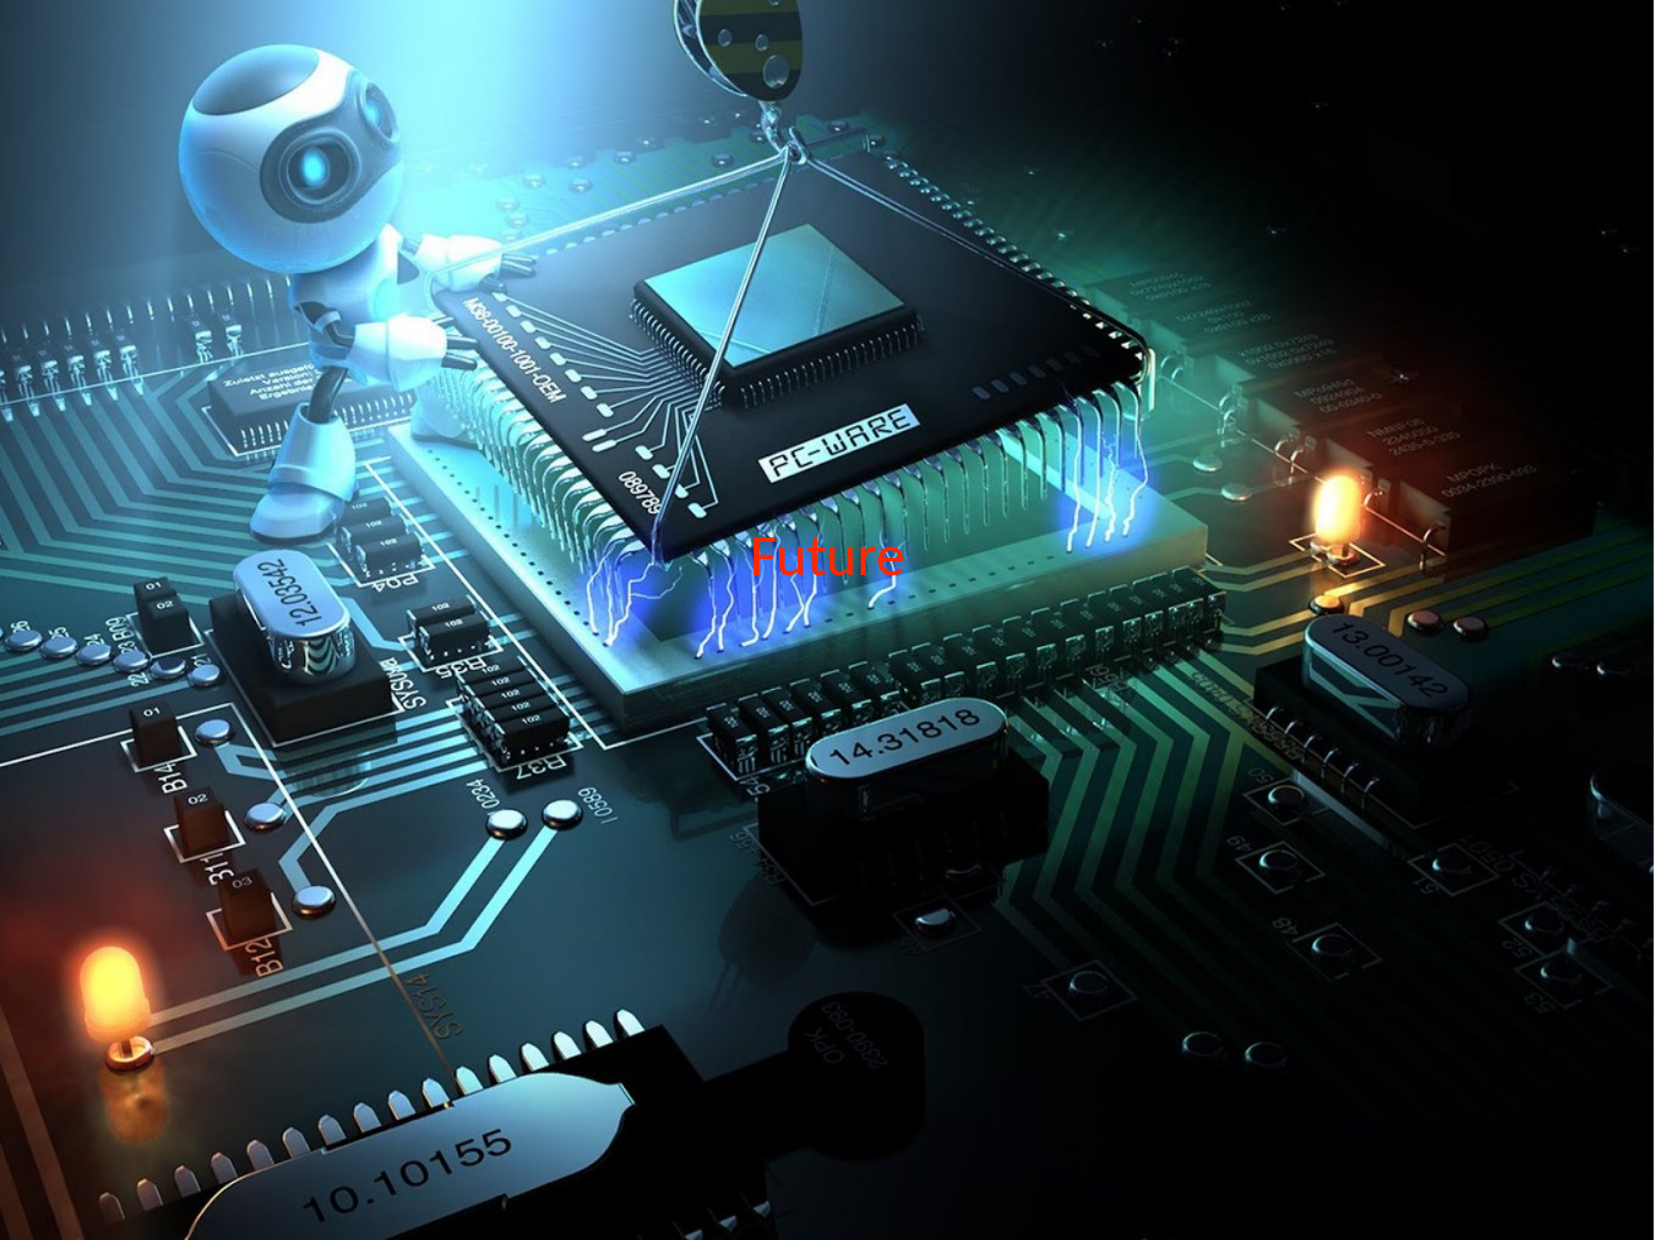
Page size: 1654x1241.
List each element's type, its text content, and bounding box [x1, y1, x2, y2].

text_box [0, 0, 1654, 1241]
title Future [692, 515, 962, 725]
